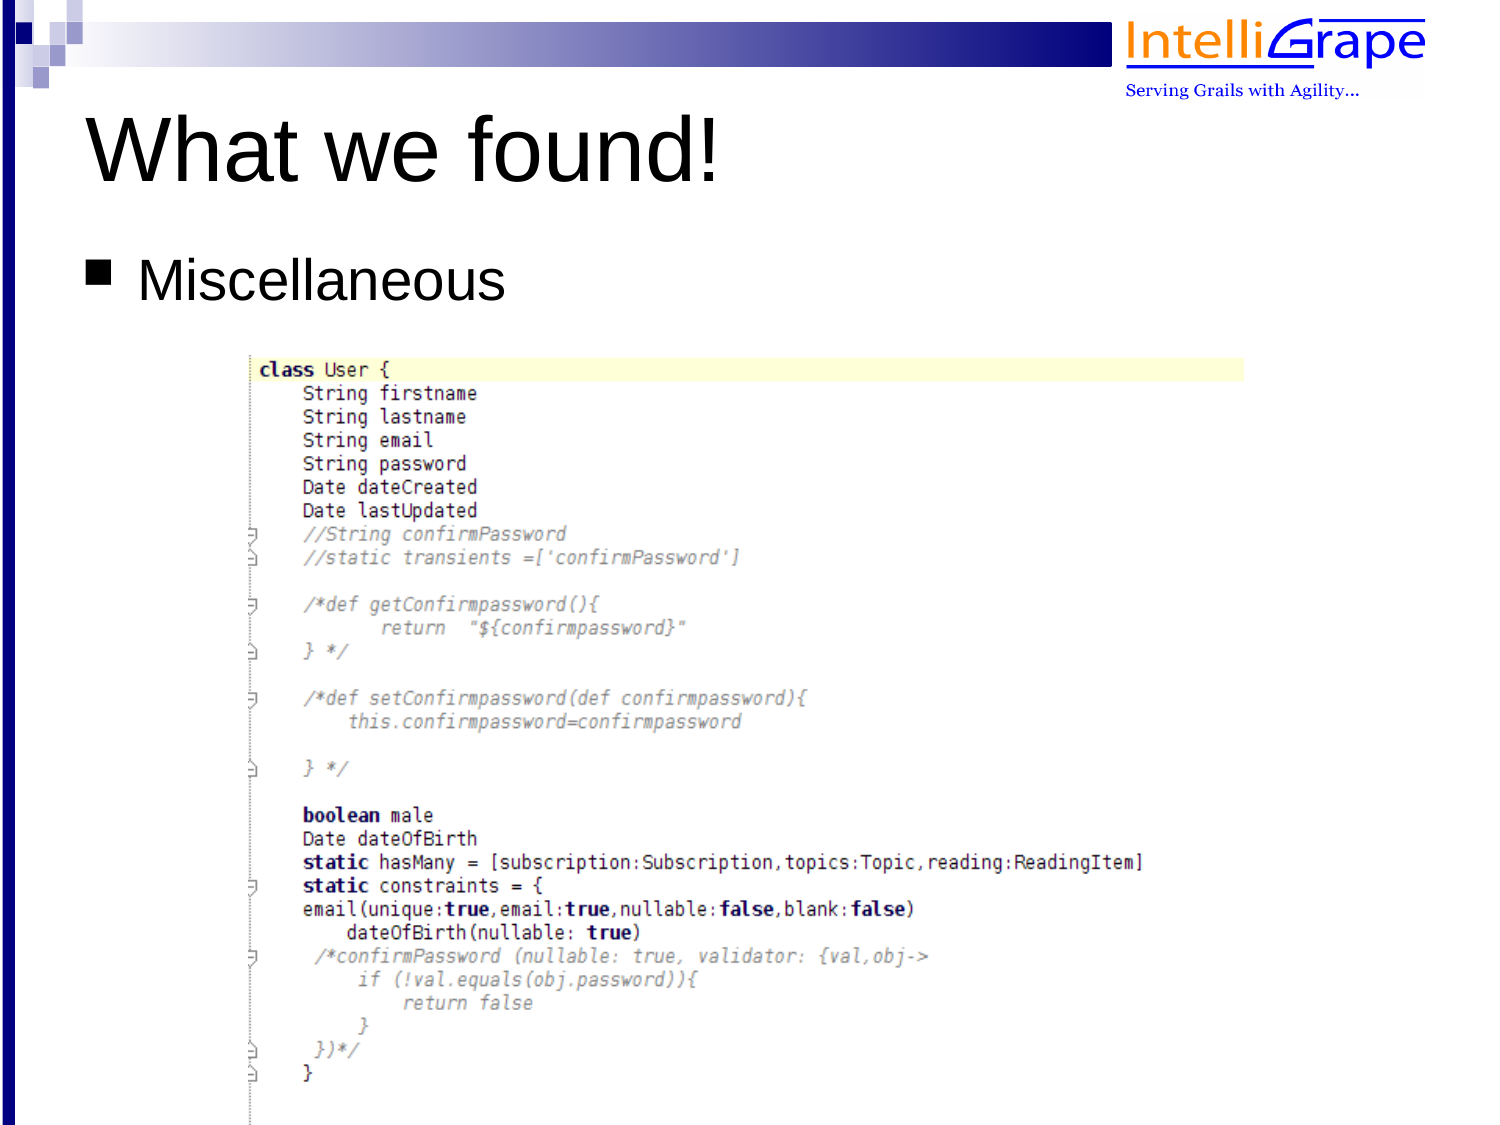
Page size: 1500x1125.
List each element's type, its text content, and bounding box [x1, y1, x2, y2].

text_box What we found! [70, 34, 1421, 260]
picture [1125, 12, 1425, 100]
picture [248, 355, 1244, 1125]
text_box Miscellaneous [67, 236, 1418, 319]
